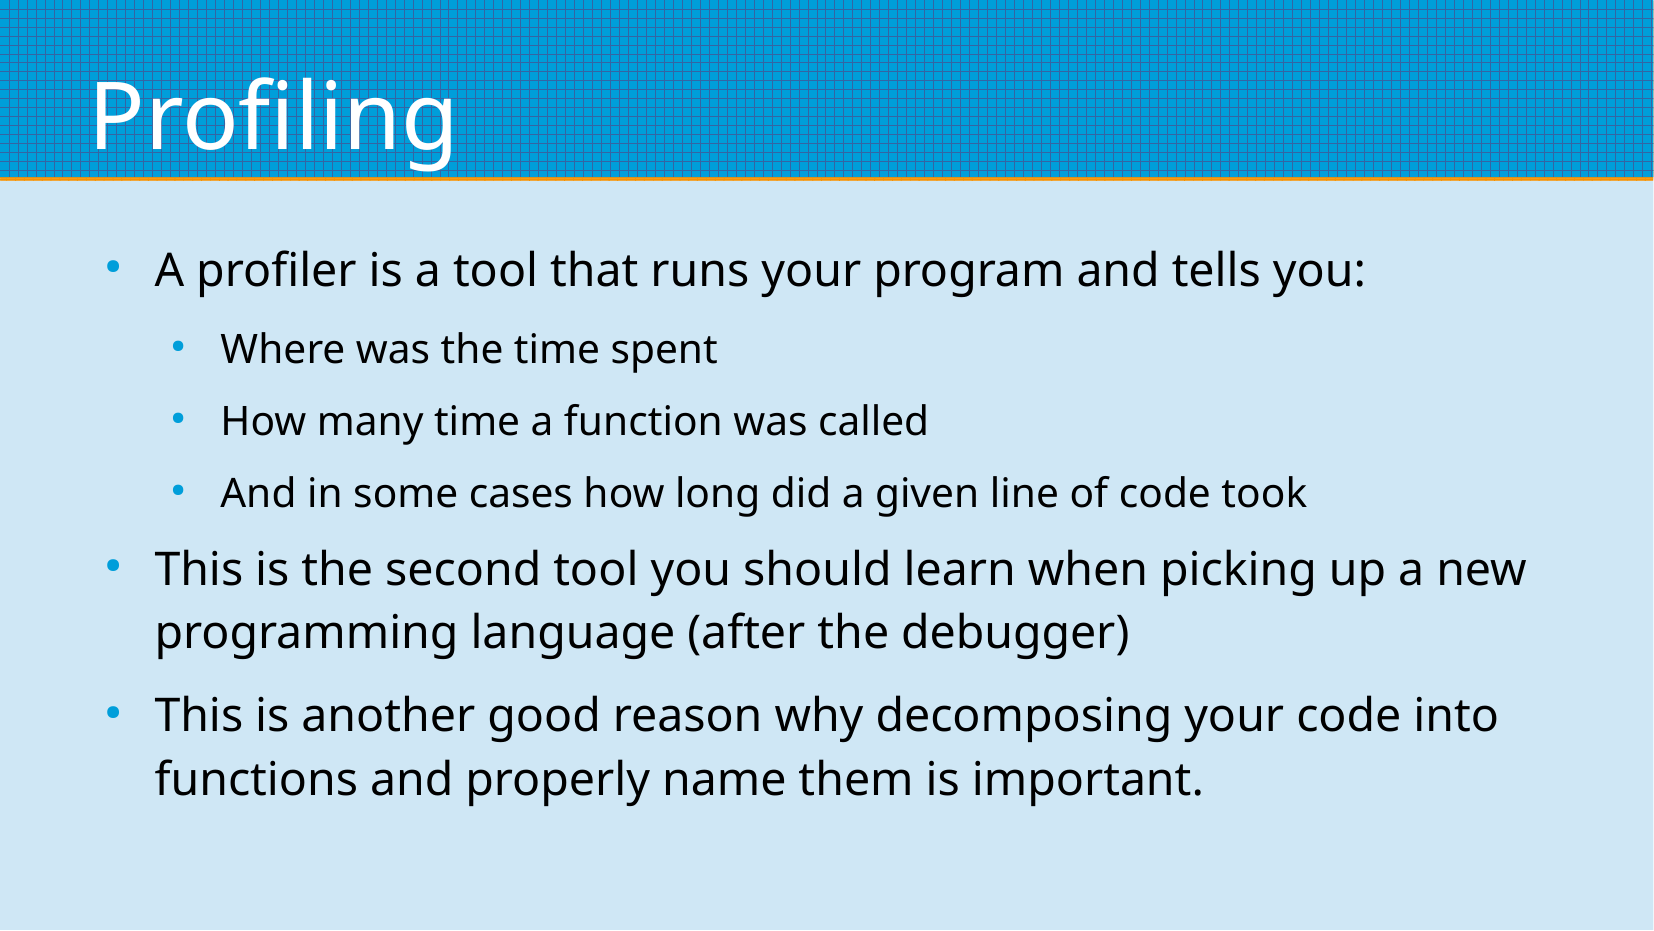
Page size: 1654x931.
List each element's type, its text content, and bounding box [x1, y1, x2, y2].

title Profiling [88, 14, 1565, 178]
list A profiler is a tool that runs your program and tells you: Where was the time spent How many time a function was called And in some cases how long did a given line of code took This is the second tool you should learn when picking up a new programming language (after the debugger) This is another good reason why decomposing your code into functions and properly name them is important. [88, 236, 1565, 813]
